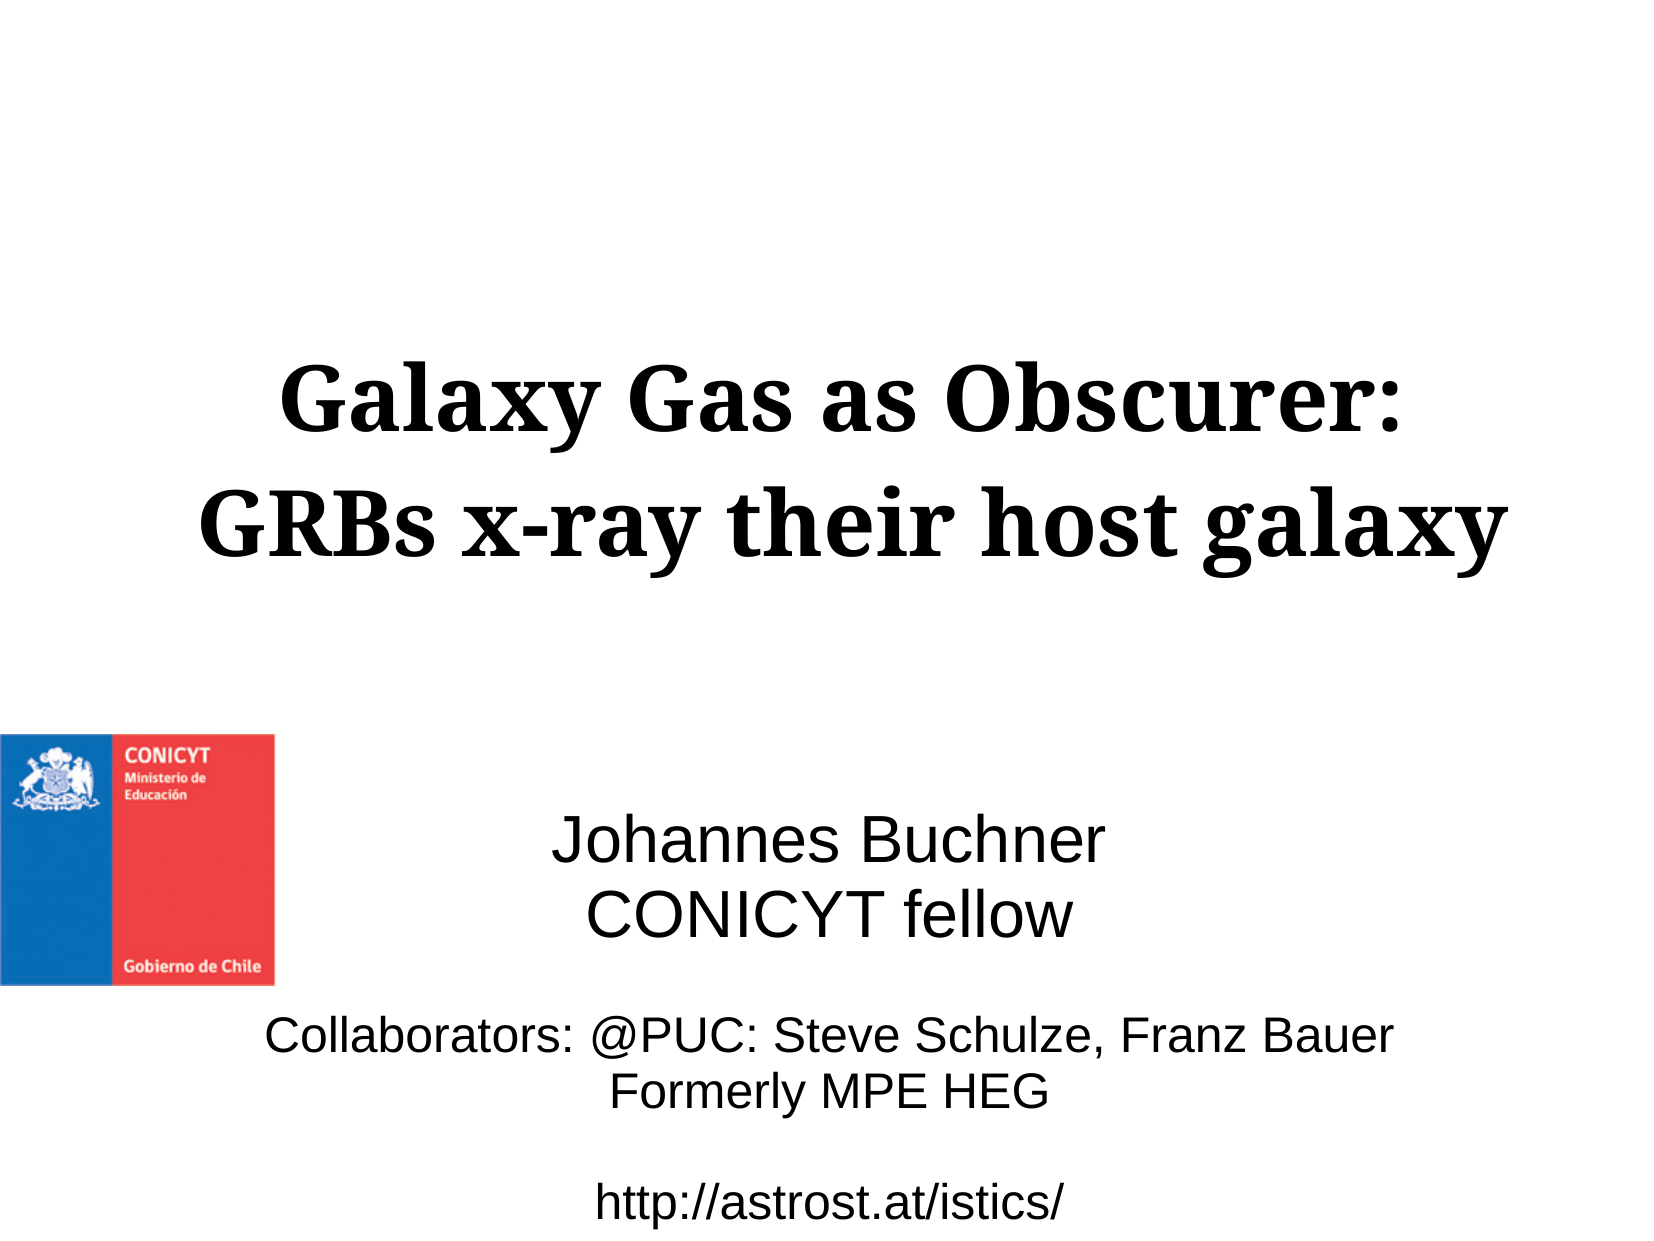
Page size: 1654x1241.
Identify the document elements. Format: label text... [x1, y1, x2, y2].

text_box Johannes Buchner CONICYT fellow Collaborators: @PUC: Steve Schulze, Franz Bauer Formerly MPE HEG http://astrost.at/istics/ [77, 645, 1582, 1238]
title Galaxy Gas as Obscurer: GRBs x-ray their host galaxy [71, 263, 1636, 654]
picture [0, 734, 285, 986]
